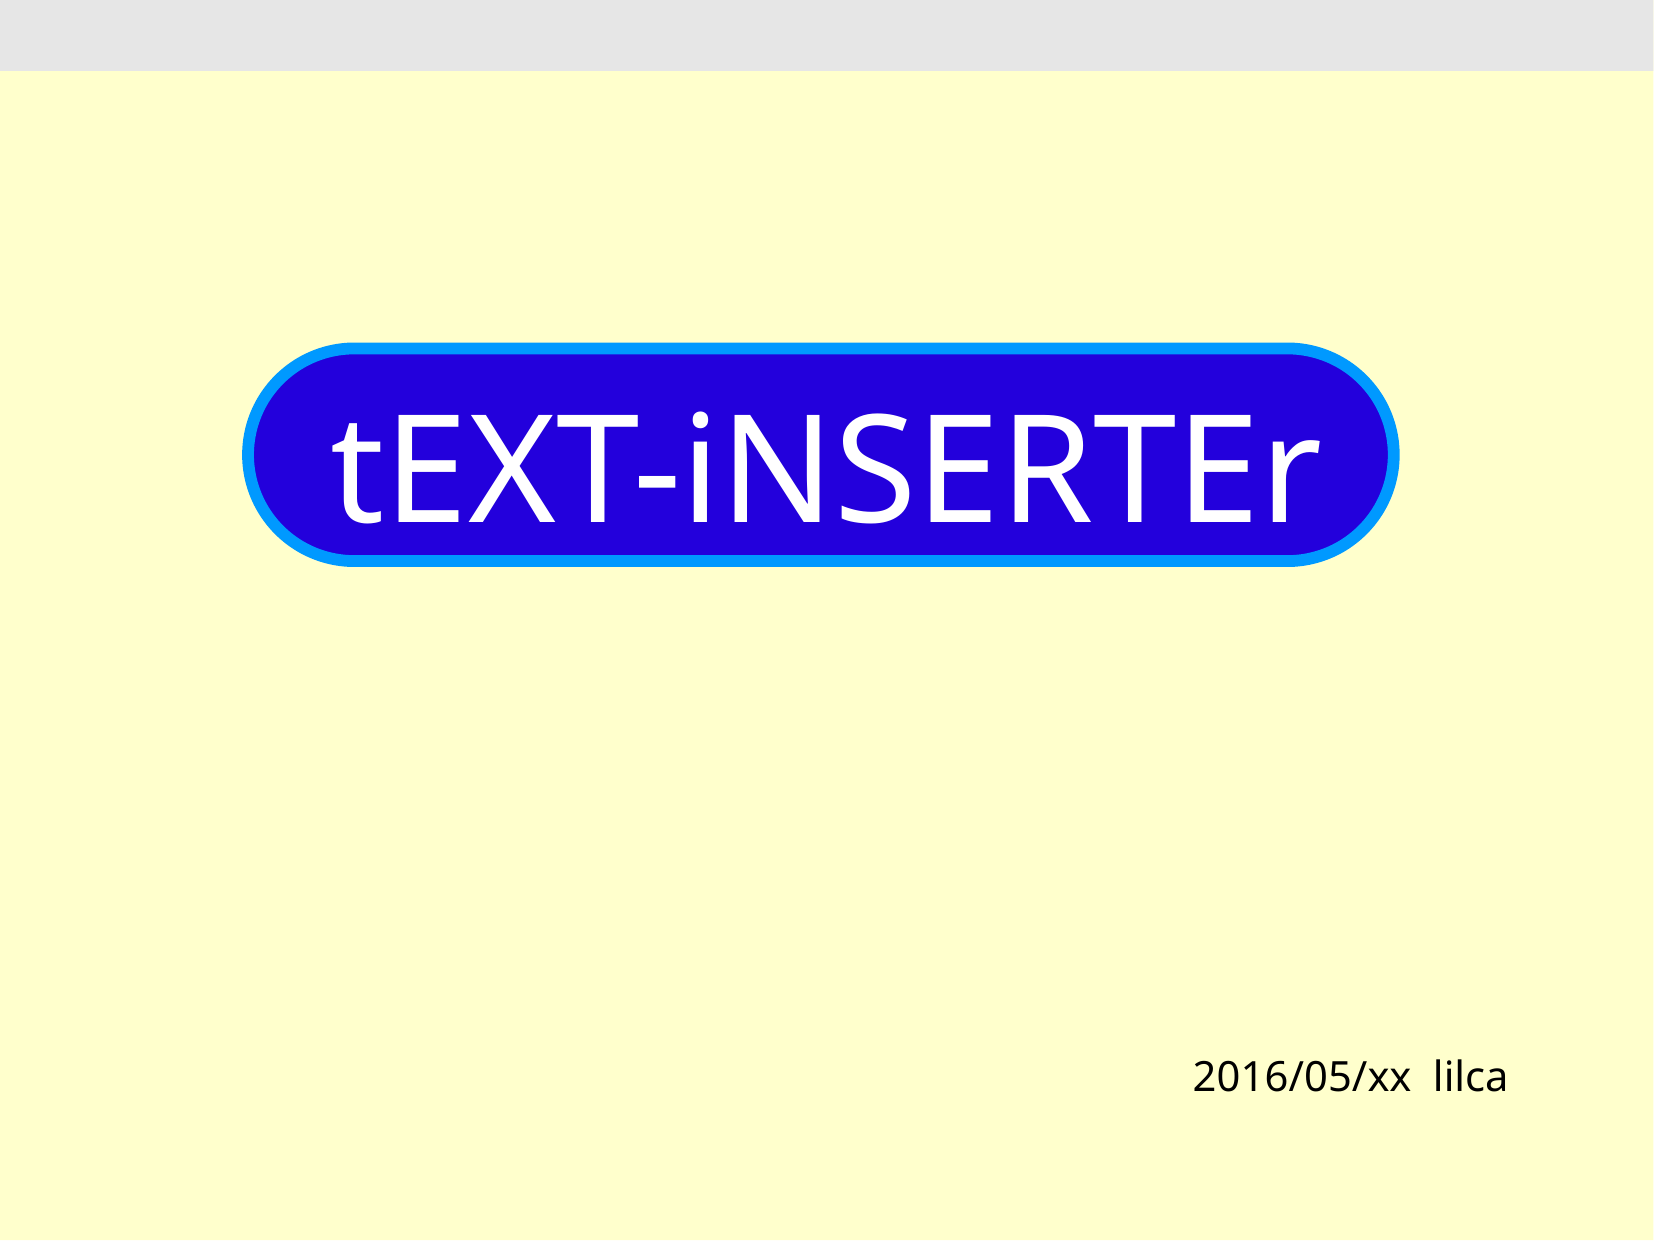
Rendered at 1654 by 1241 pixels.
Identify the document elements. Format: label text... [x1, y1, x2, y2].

text_box [320, 348, 1322, 354]
text_box [321, 556, 1320, 562]
text_box 2016/05/xx lilca [637, 1039, 1524, 1105]
text_box [248, 388, 271, 521]
text_box tEXT-iNSERTEr [271, 354, 1382, 556]
text_box [1382, 406, 1394, 504]
